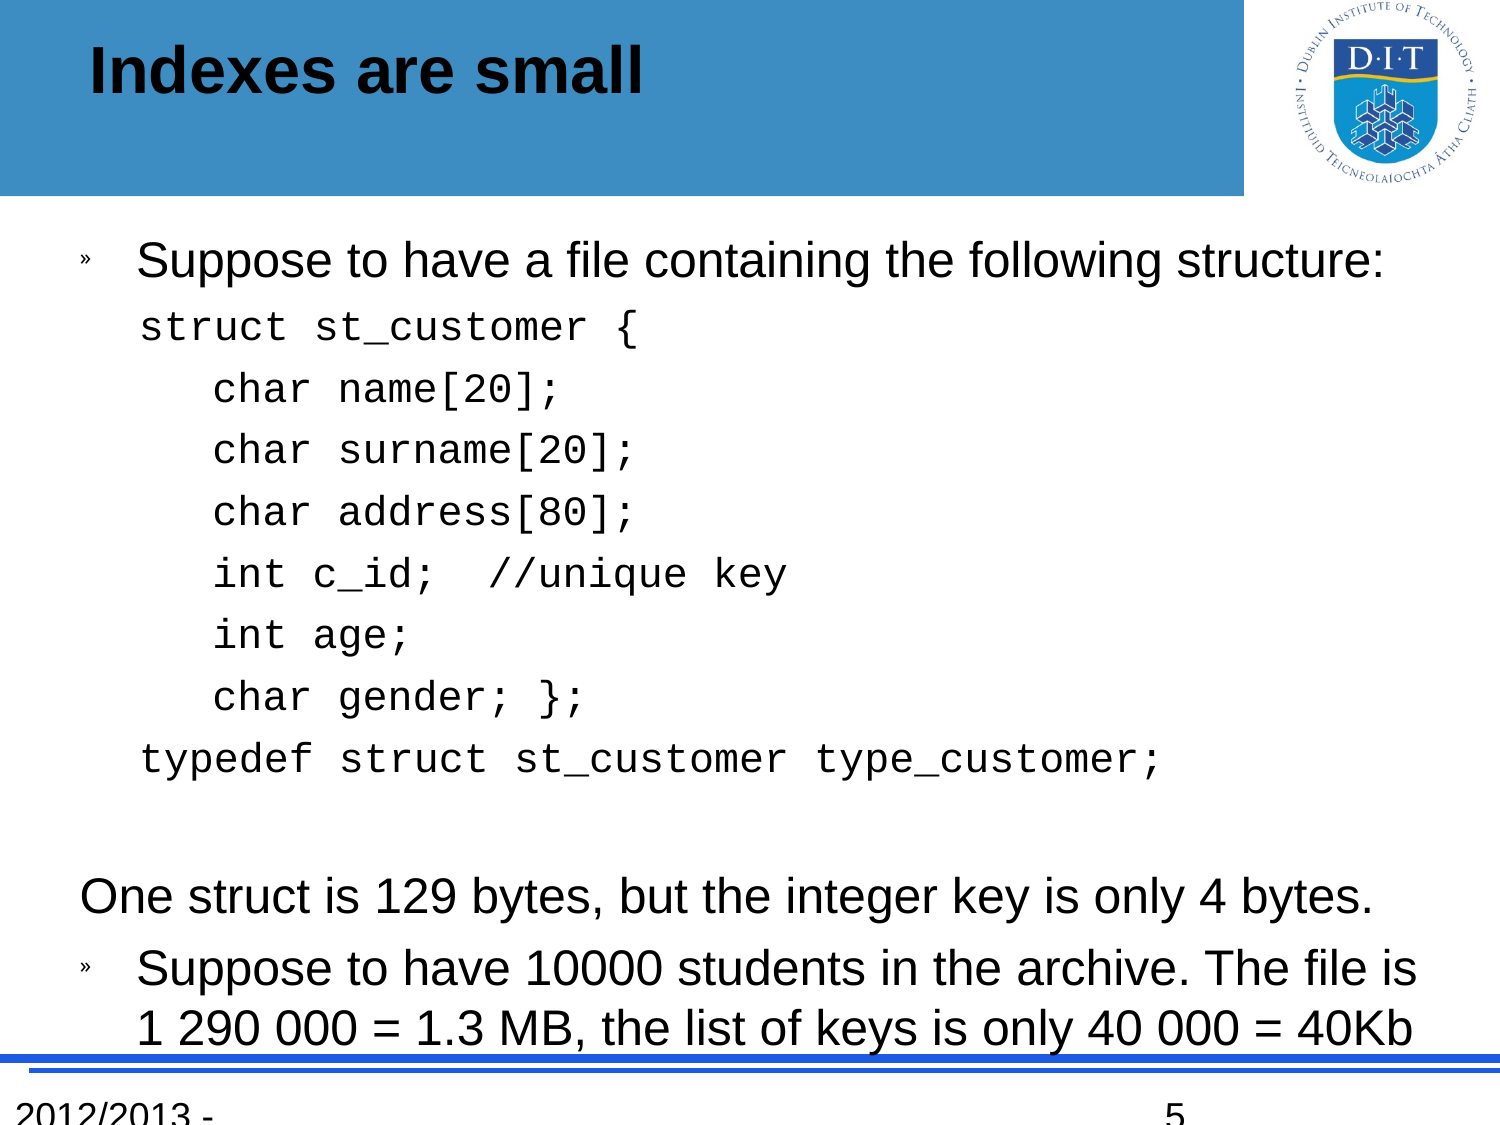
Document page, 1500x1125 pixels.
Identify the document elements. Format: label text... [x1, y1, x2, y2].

picture [1293, 0, 1478, 185]
slide_number <number> [1149, 1084, 1500, 1125]
list Suppose to have a file containing the following structure: struct st_customer { char name[20]; char surname[20]; char address[80]; int c_id; //unique key int age; char gender; }; typedef struct st_customer type_customer; One struct is 129 bytes, but the integer key is only 4 bytes. Suppose to have 10000 students in the archive. The file is 1 290 000 = 1.3 MB, the list of keys is only 40 000 = 40Kb [64, 219, 1461, 1020]
slide_number 2012/2013 - DT228/4 [0, 1084, 350, 1125]
title Indexes are small [75, 19, 1105, 182]
